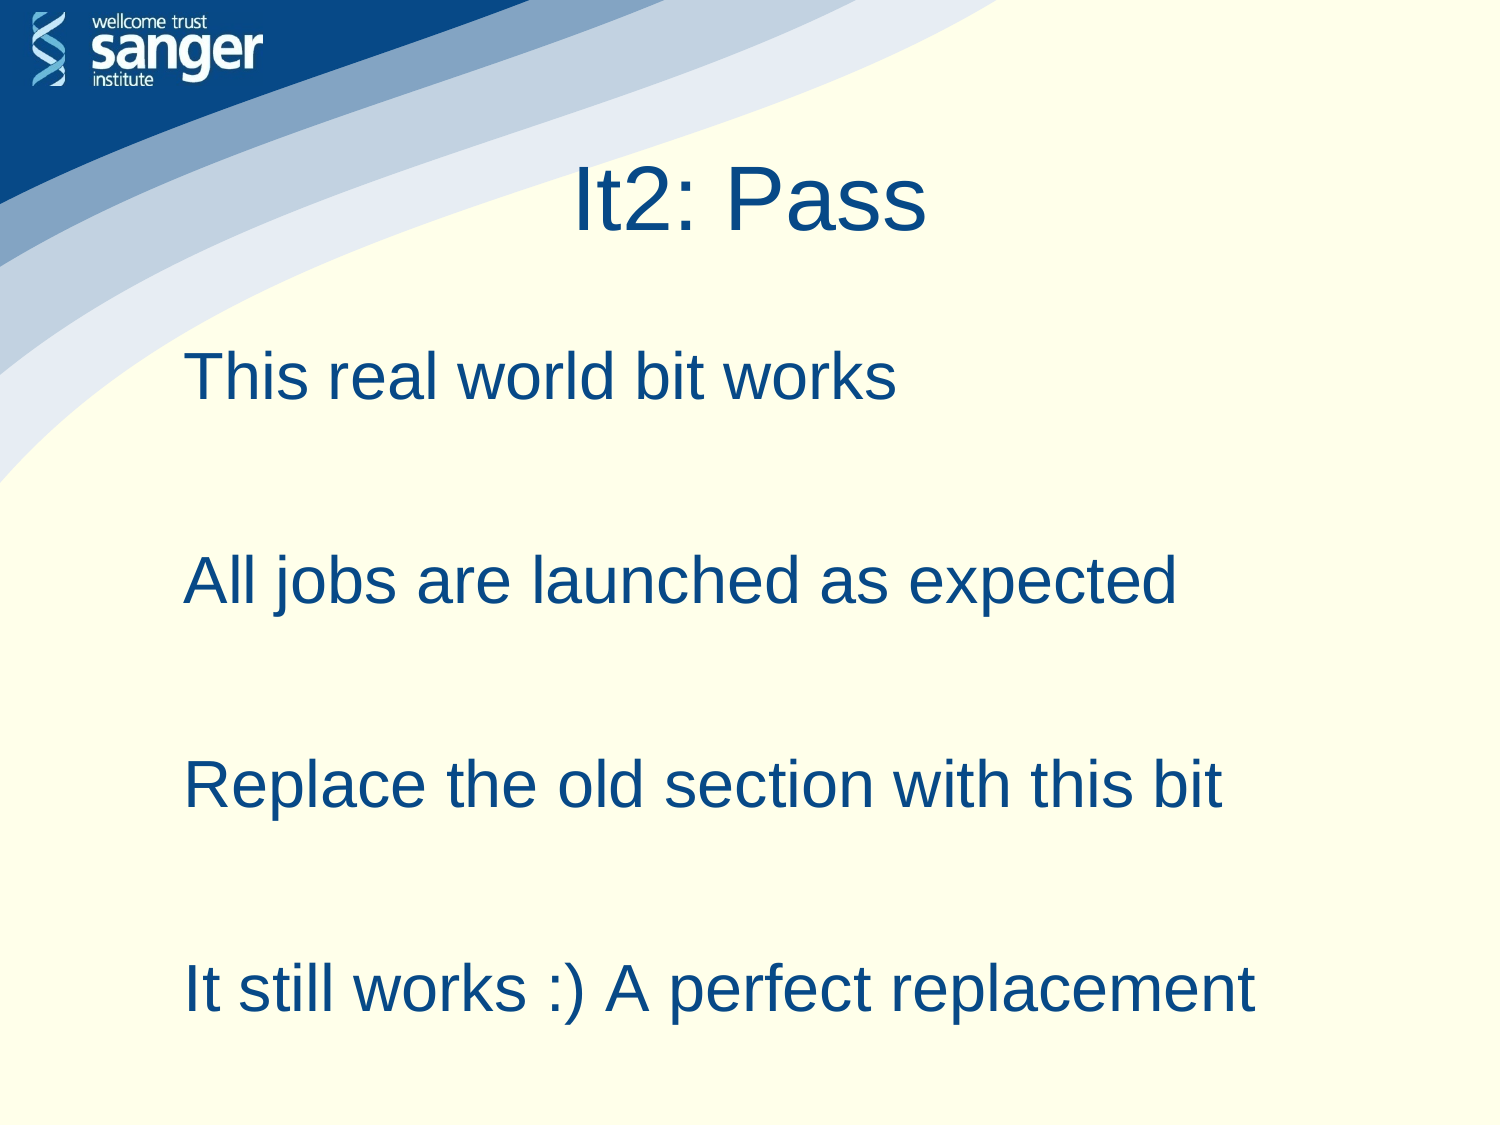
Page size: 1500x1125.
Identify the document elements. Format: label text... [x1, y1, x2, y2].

picture [12, 12, 263, 86]
title It2: Pass [112, 75, 1388, 312]
list This real world bit works All jobs are launched as expected Replace the old section with this bit It still works :) A perfect replacement [112, 324, 1388, 1011]
